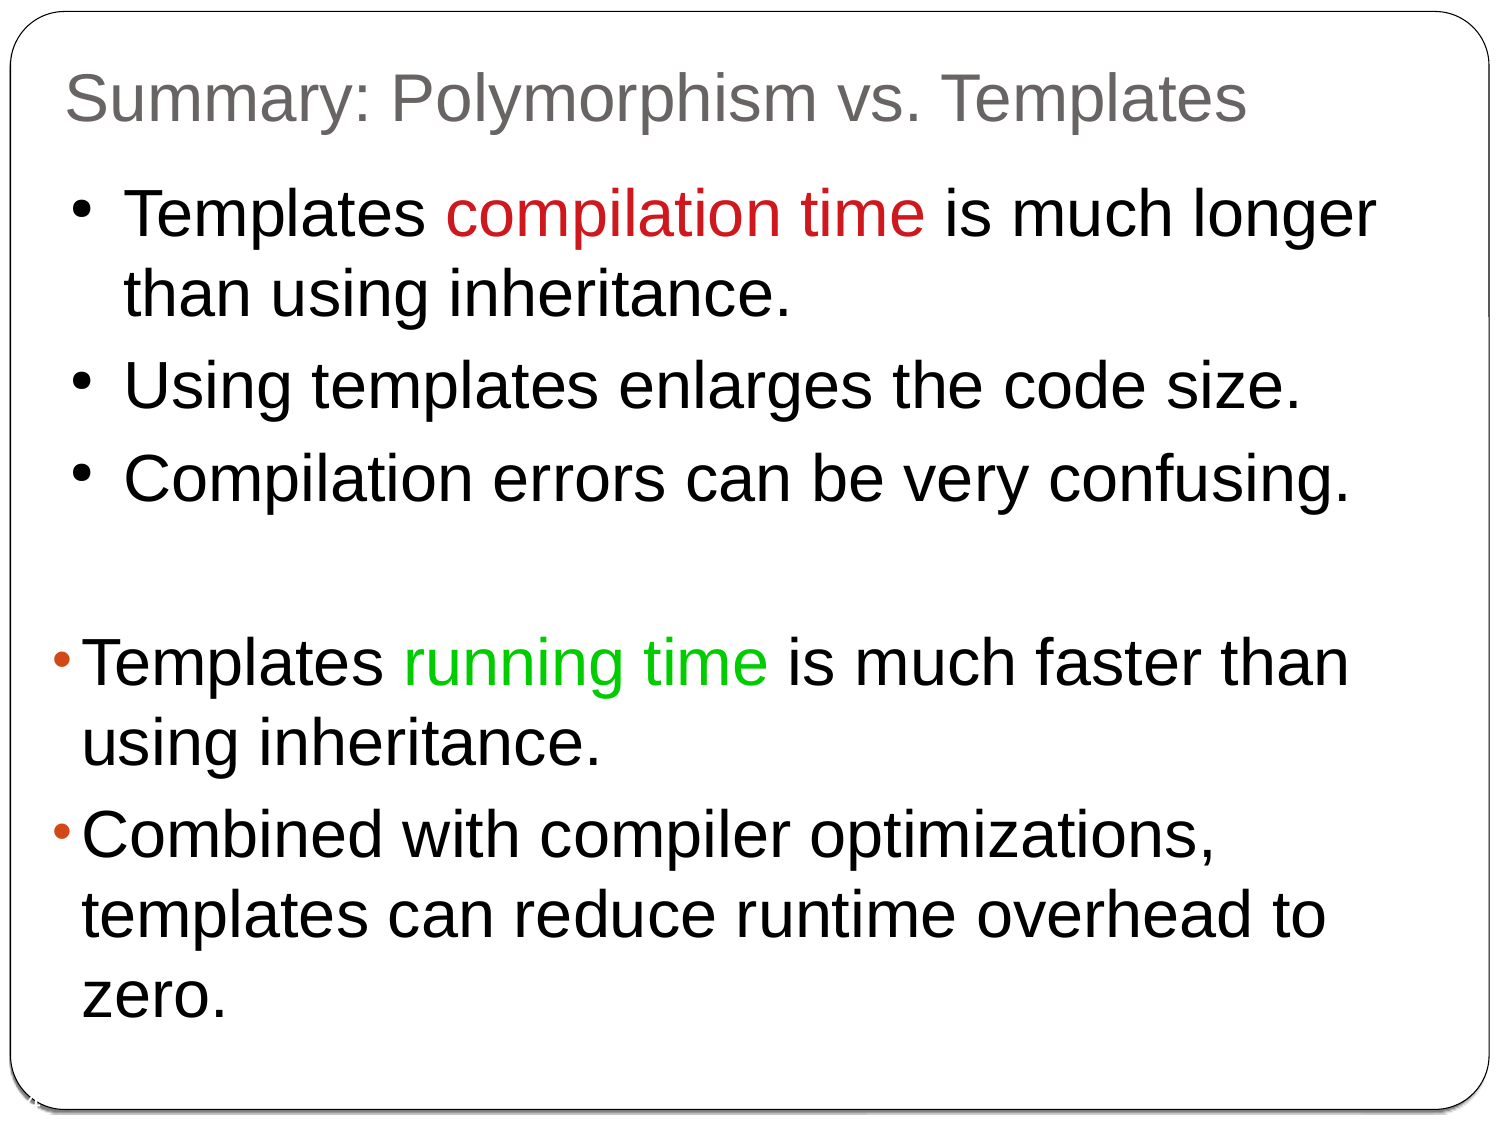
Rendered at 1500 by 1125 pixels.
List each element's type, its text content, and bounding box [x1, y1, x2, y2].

slide_number <number> [0, 1074, 50, 1125]
list Templates compilation time is much longer than using inheritance. Using templates enlarges the code size. Compilation errors can be very confusing. Templates running time is much faster than using inheritance. Combined with compiler optimizations, templates can reduce runtime overhead to zero. [37, 162, 1500, 1111]
title Summary: Polymorphism vs. Templates [50, 45, 1450, 150]
